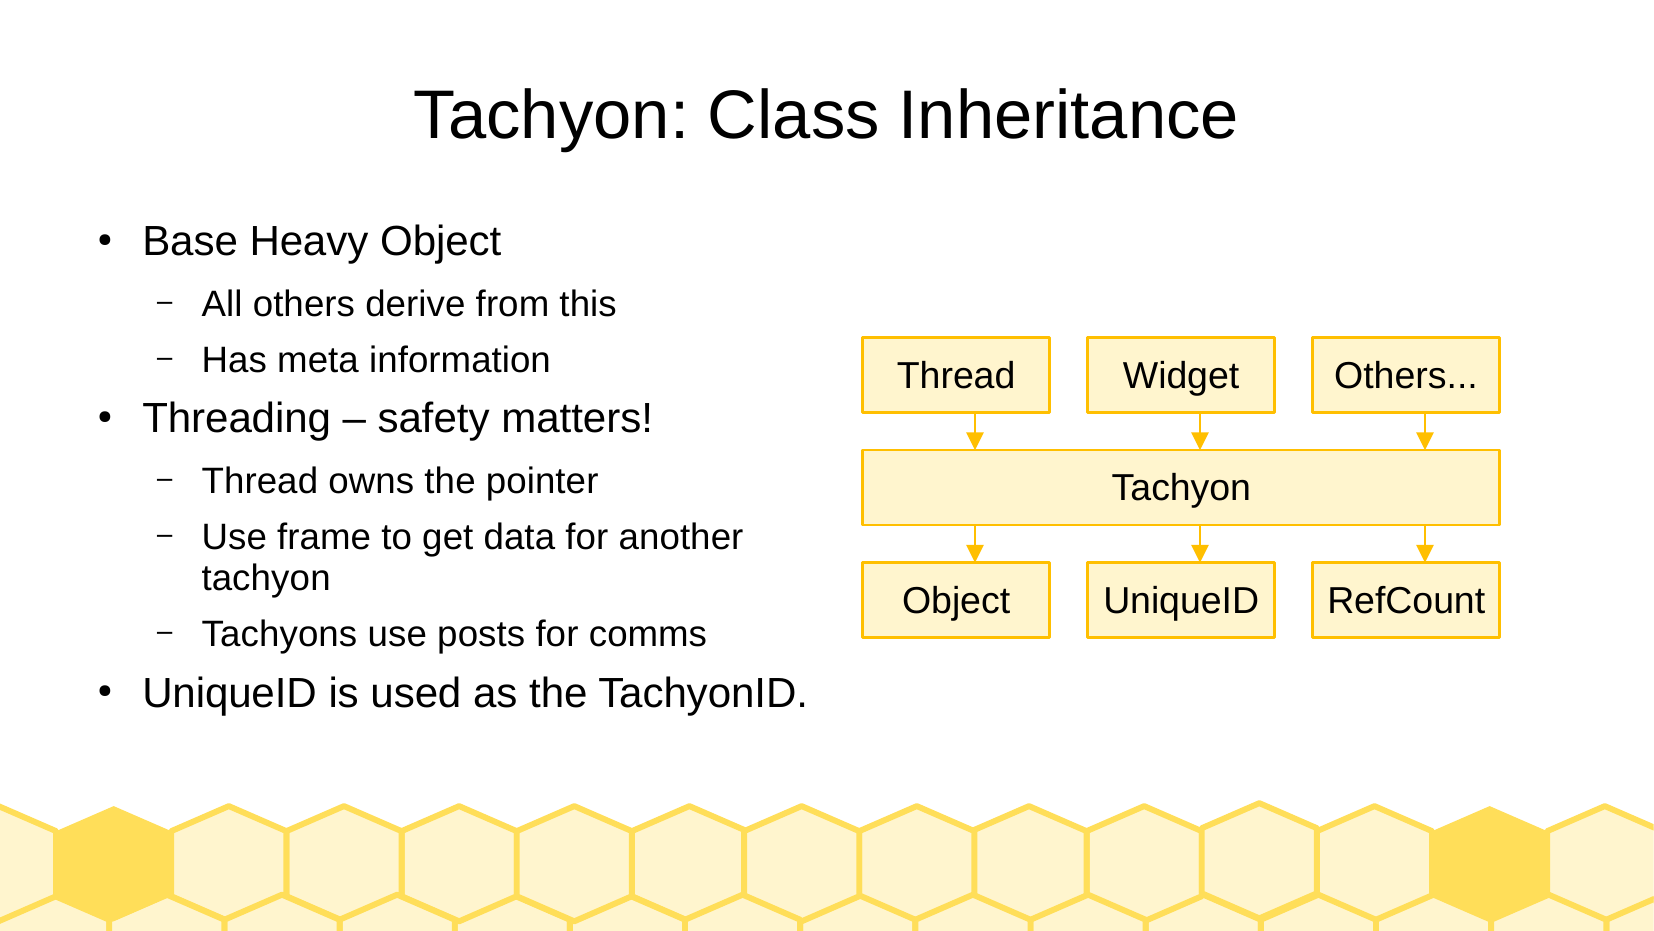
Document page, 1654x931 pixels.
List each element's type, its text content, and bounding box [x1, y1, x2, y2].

text_box Others... [1312, 337, 1500, 413]
text_box Thread [862, 337, 1050, 413]
text_box Tachyon [862, 450, 1500, 526]
list Base Heavy Object All others derive from this Has meta information Threading – safety matters! Thread owns the pointer Use frame to get data for another tachyon Tachyons use posts for comms UniqueID is used as the TachyonID. [82, 217, 809, 758]
text_box Widget [1087, 337, 1275, 413]
title Tachyon: Class Inheritance [82, 37, 1571, 193]
text_box Object [862, 562, 1050, 638]
text_box UniqueID [1087, 562, 1275, 638]
text_box RefCount [1312, 562, 1500, 638]
